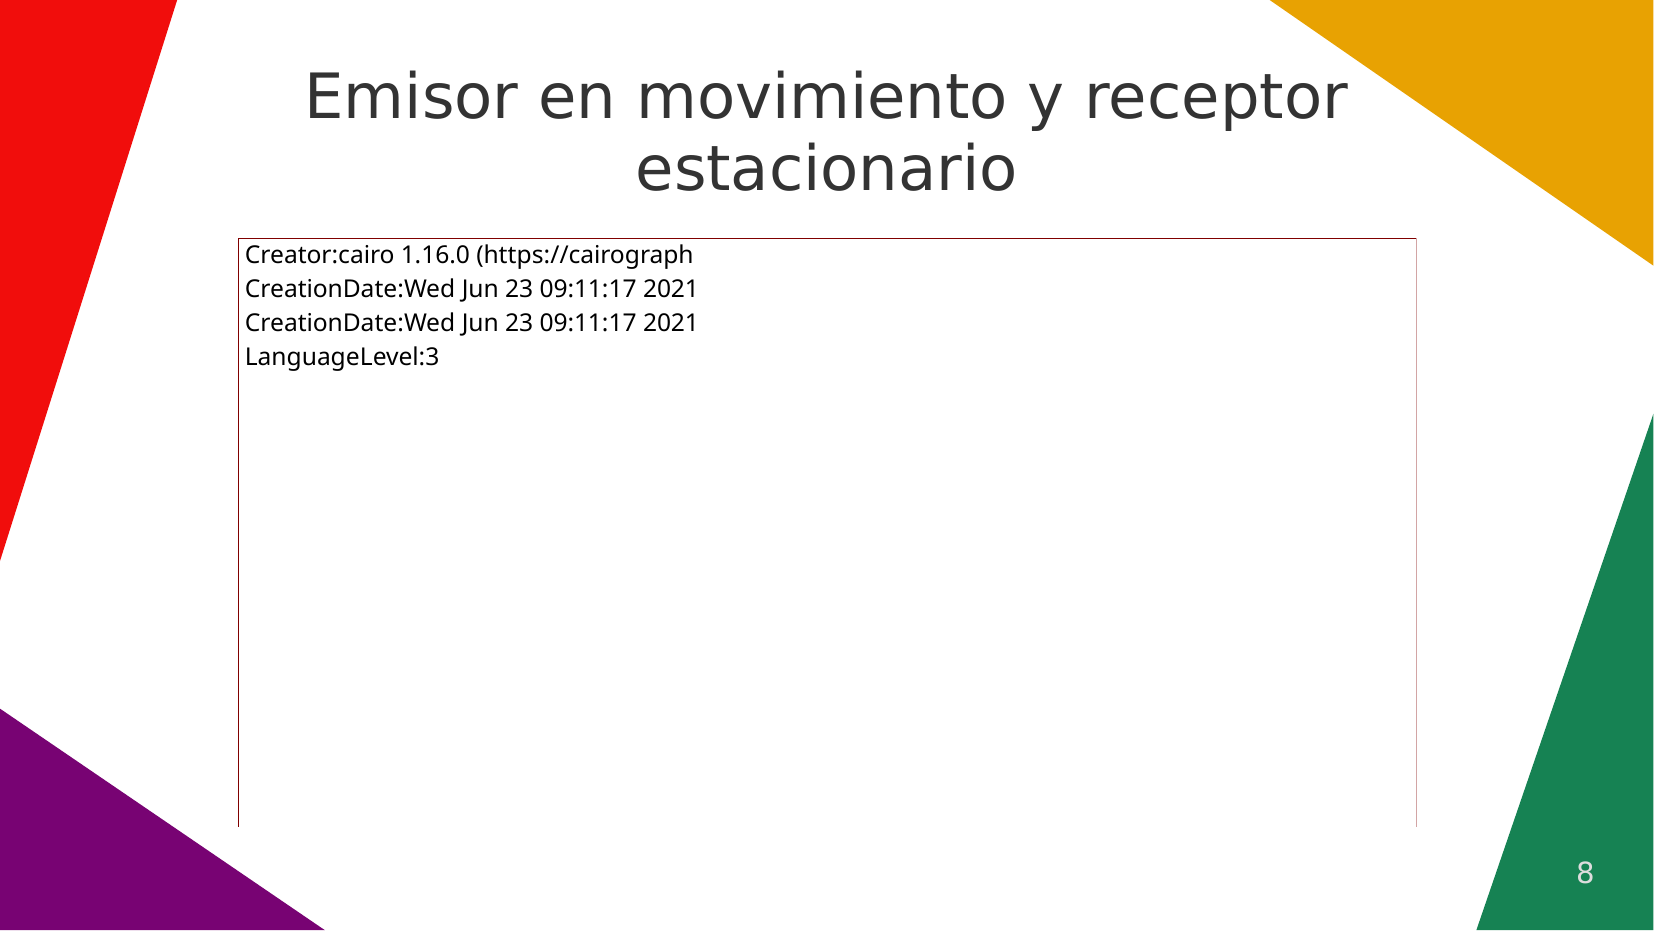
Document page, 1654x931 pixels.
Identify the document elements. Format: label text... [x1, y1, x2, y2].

title Emisor en movimiento y receptor estacionario [118, 59, 1536, 207]
picture [236, 236, 1417, 827]
